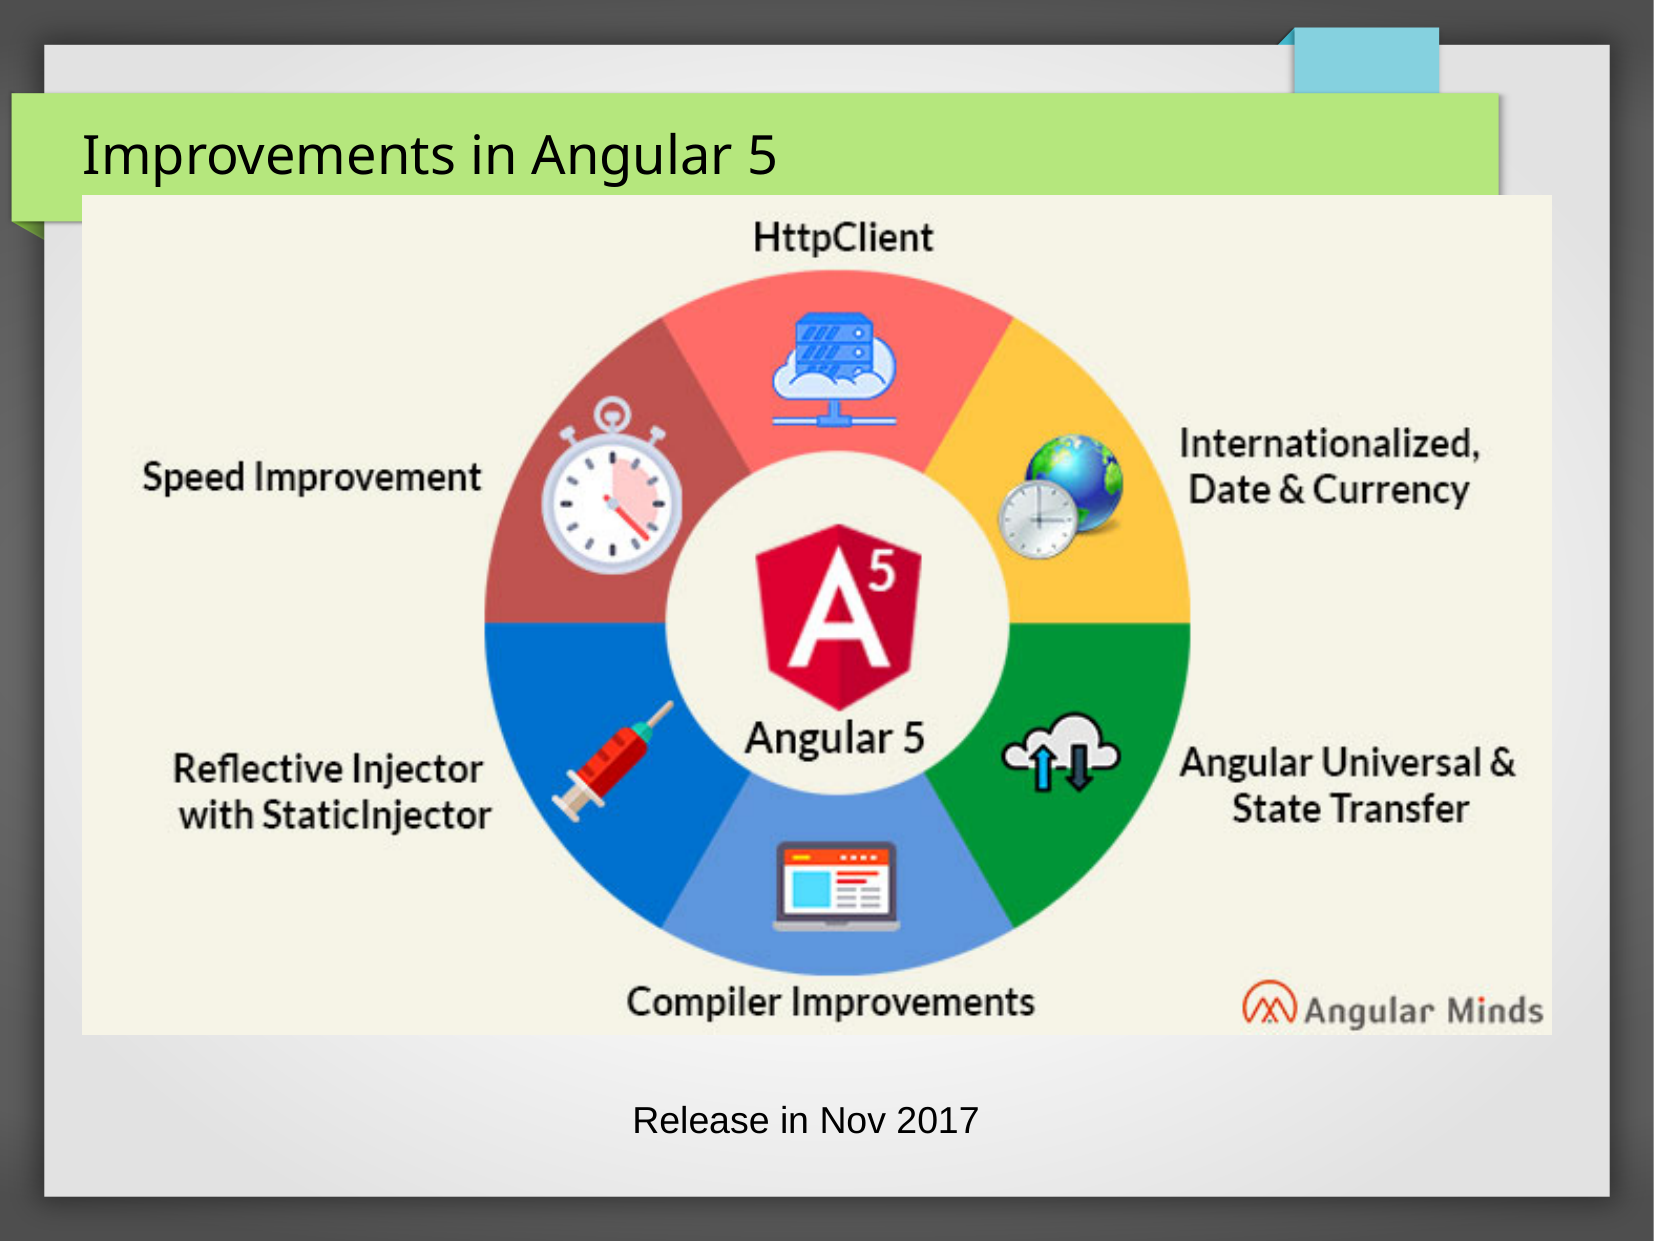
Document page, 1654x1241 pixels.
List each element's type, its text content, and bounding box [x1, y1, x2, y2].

text_box Release in Nov 2017 [617, 1092, 1036, 1150]
title Improvements in Angular 5 [82, 94, 1264, 195]
picture [0, 0, 1654, 1241]
